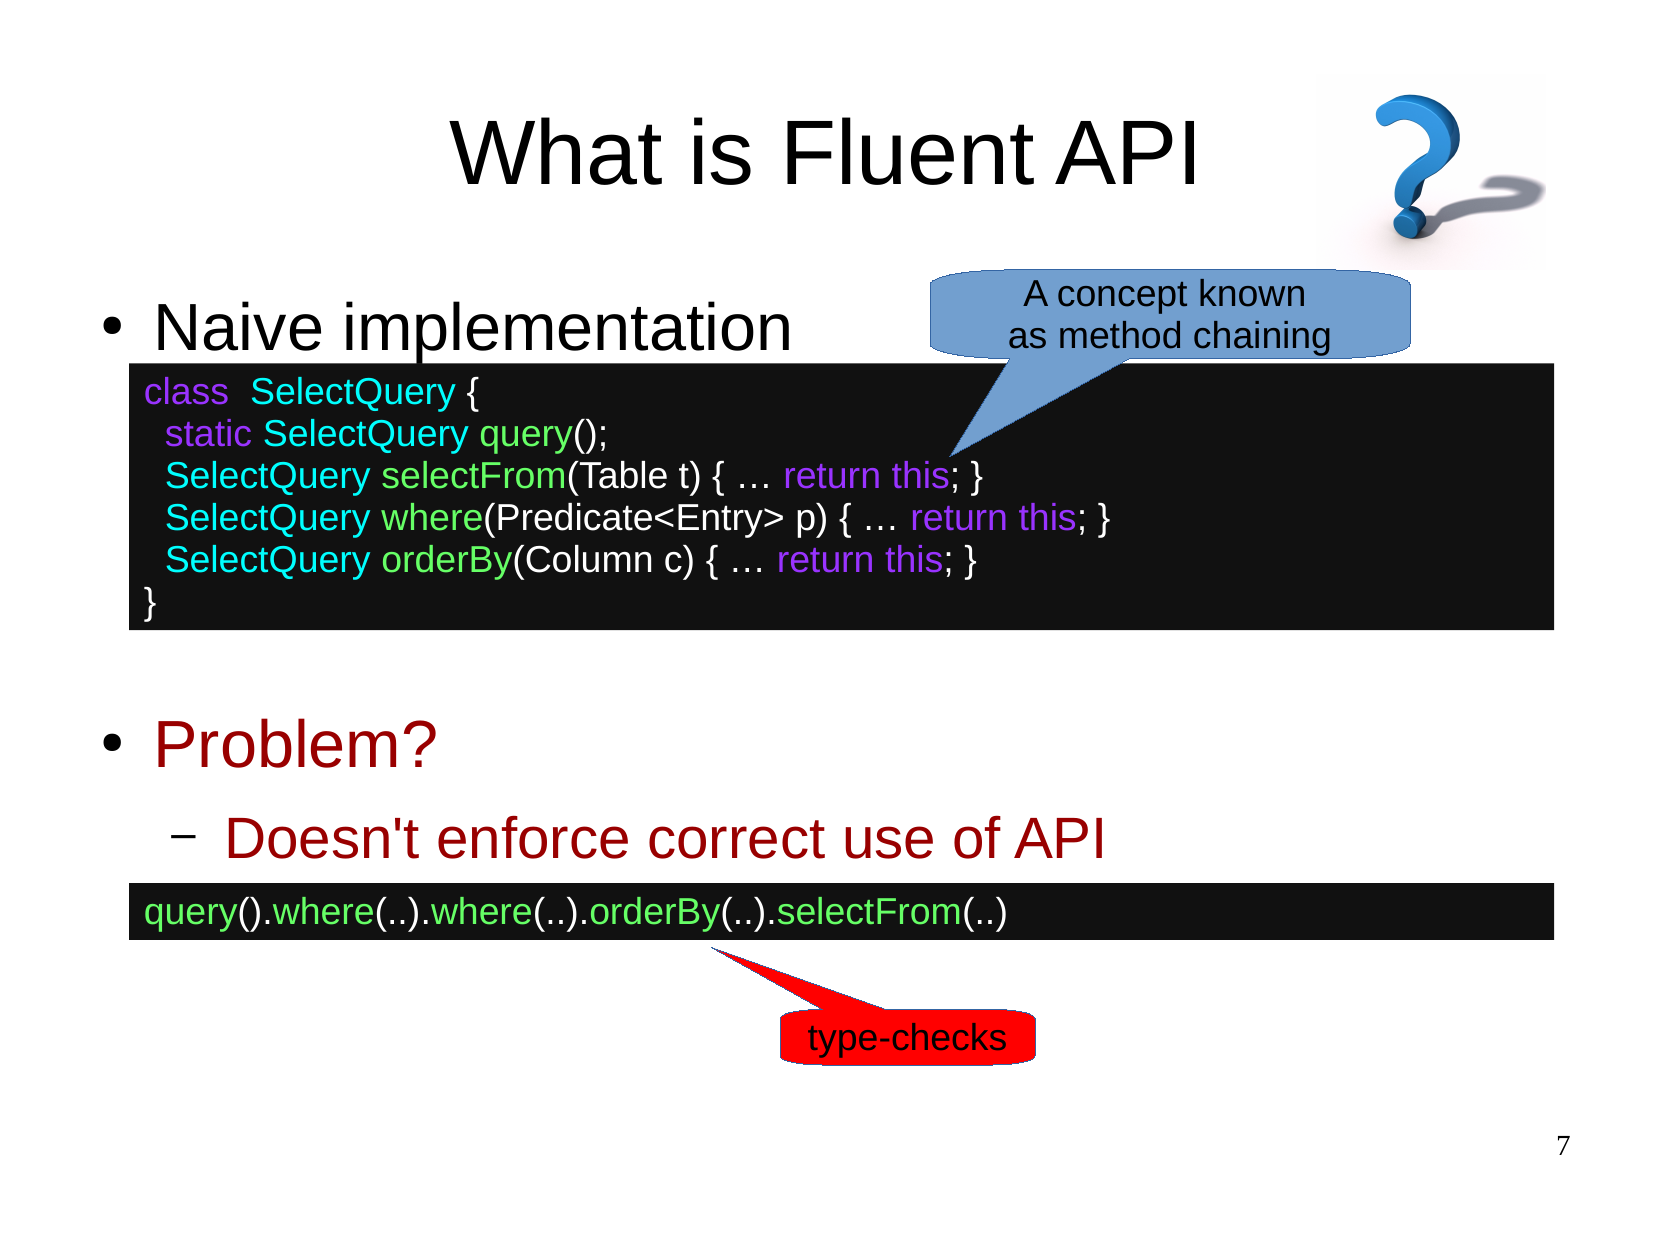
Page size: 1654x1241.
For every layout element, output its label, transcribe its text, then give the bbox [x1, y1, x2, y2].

text_box A concept known as method chaining [930, 269, 1411, 457]
text_box class SelectQuery { static SelectQuery query(); SelectQuery selectFrom(Table t) { … return this; } SelectQuery where(Predicate<Entry> p) { … return this; } SelectQuery orderBy(Column c) { … return this; } } [129, 363, 1555, 631]
text_box query().where(..).where(..).orderBy(..).selectFrom(..) [129, 883, 1555, 940]
list Naive implementation Problem? Doesn't enforce correct use of API [82, 290, 1571, 1010]
picture [1316, 74, 1546, 271]
title What is Fluent API [82, 49, 1571, 257]
text_box type-checks [711, 947, 1036, 1066]
